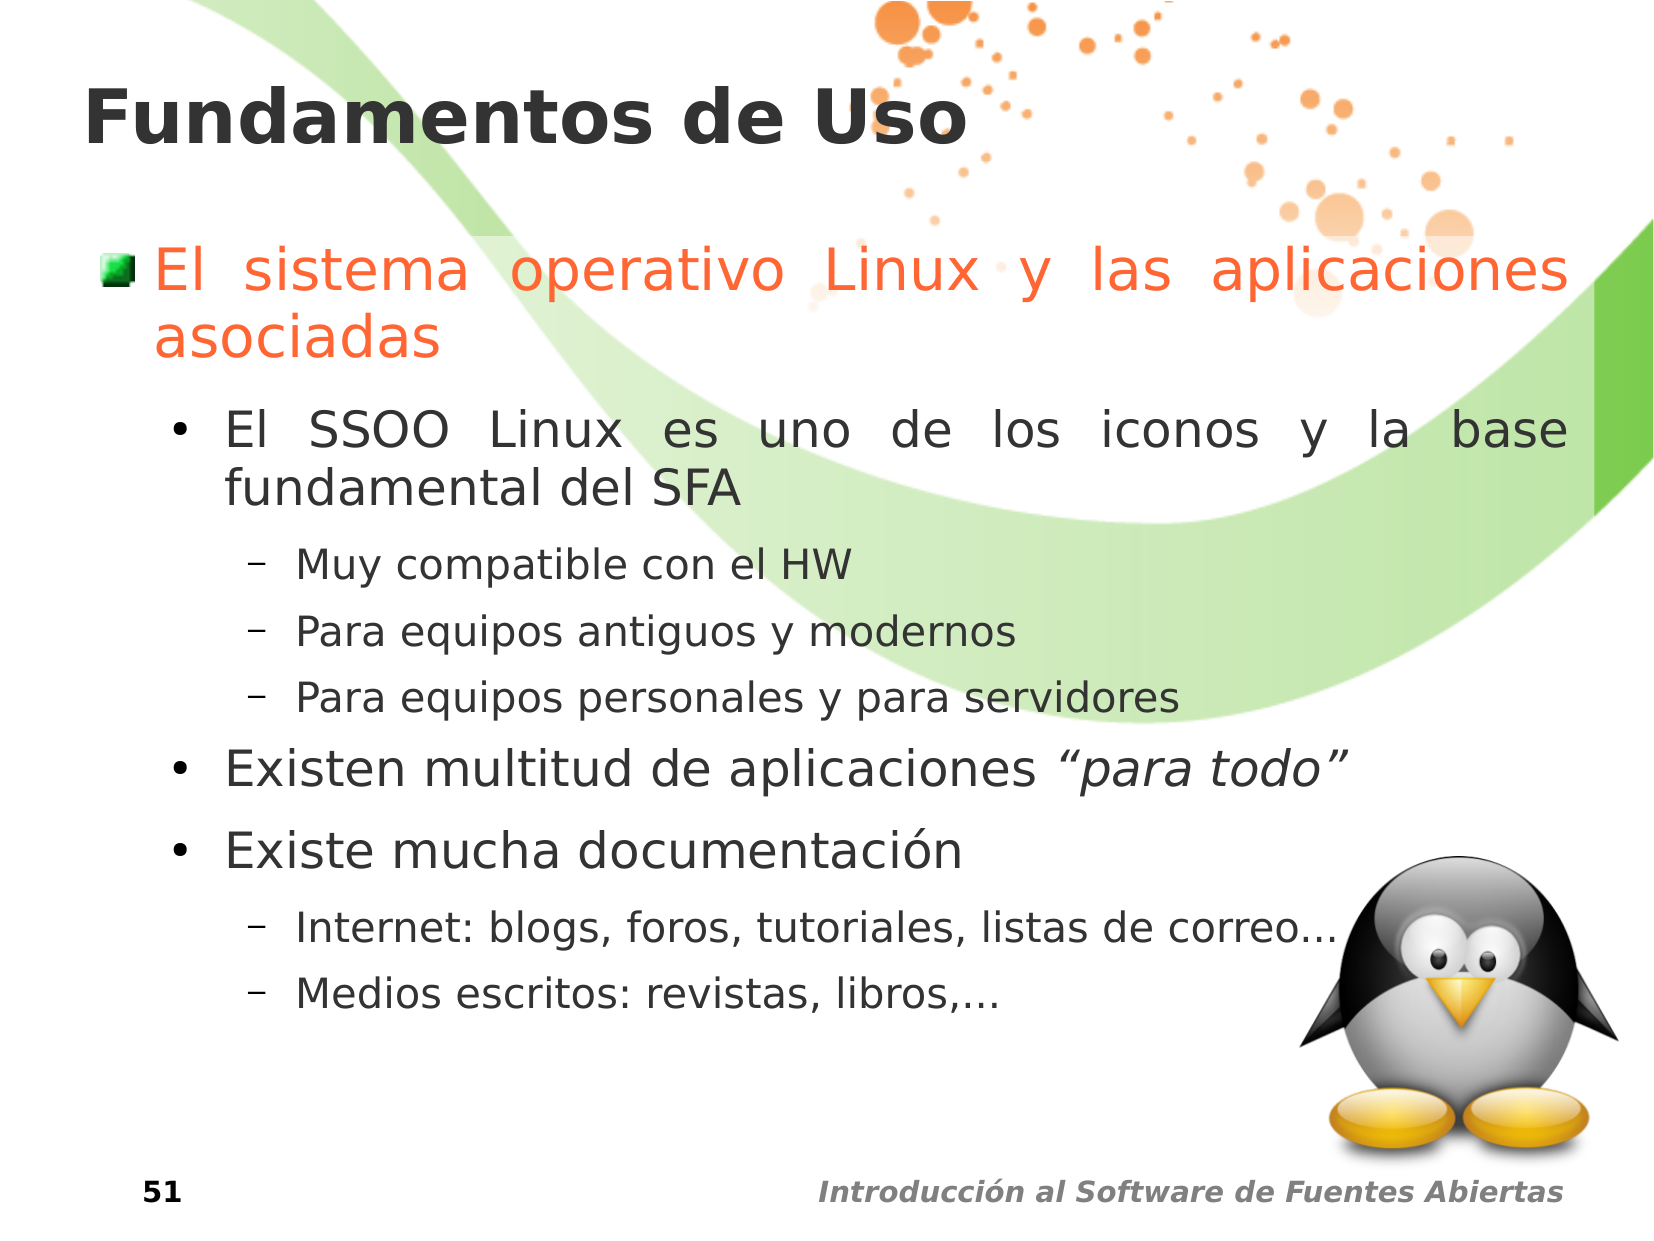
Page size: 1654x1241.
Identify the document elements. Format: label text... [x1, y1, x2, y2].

picture [185, 0, 1654, 754]
picture [1299, 856, 1620, 1172]
list El sistema operativo Linux y las aplicaciones asociadas El SSOO Linux es uno de los iconos y la base fundamental del SFA Muy compatible con el HW Para equipos antiguos y modernos Para equipos personales y para servidores Existen multitud de aplicaciones “para todo” Existe mucha documentación Internet: blogs, foros, tutoriales, listas de correo... Medios escritos: revistas, libros,... [82, 236, 1571, 1137]
title Fundamentos de Uso [82, 36, 1571, 200]
